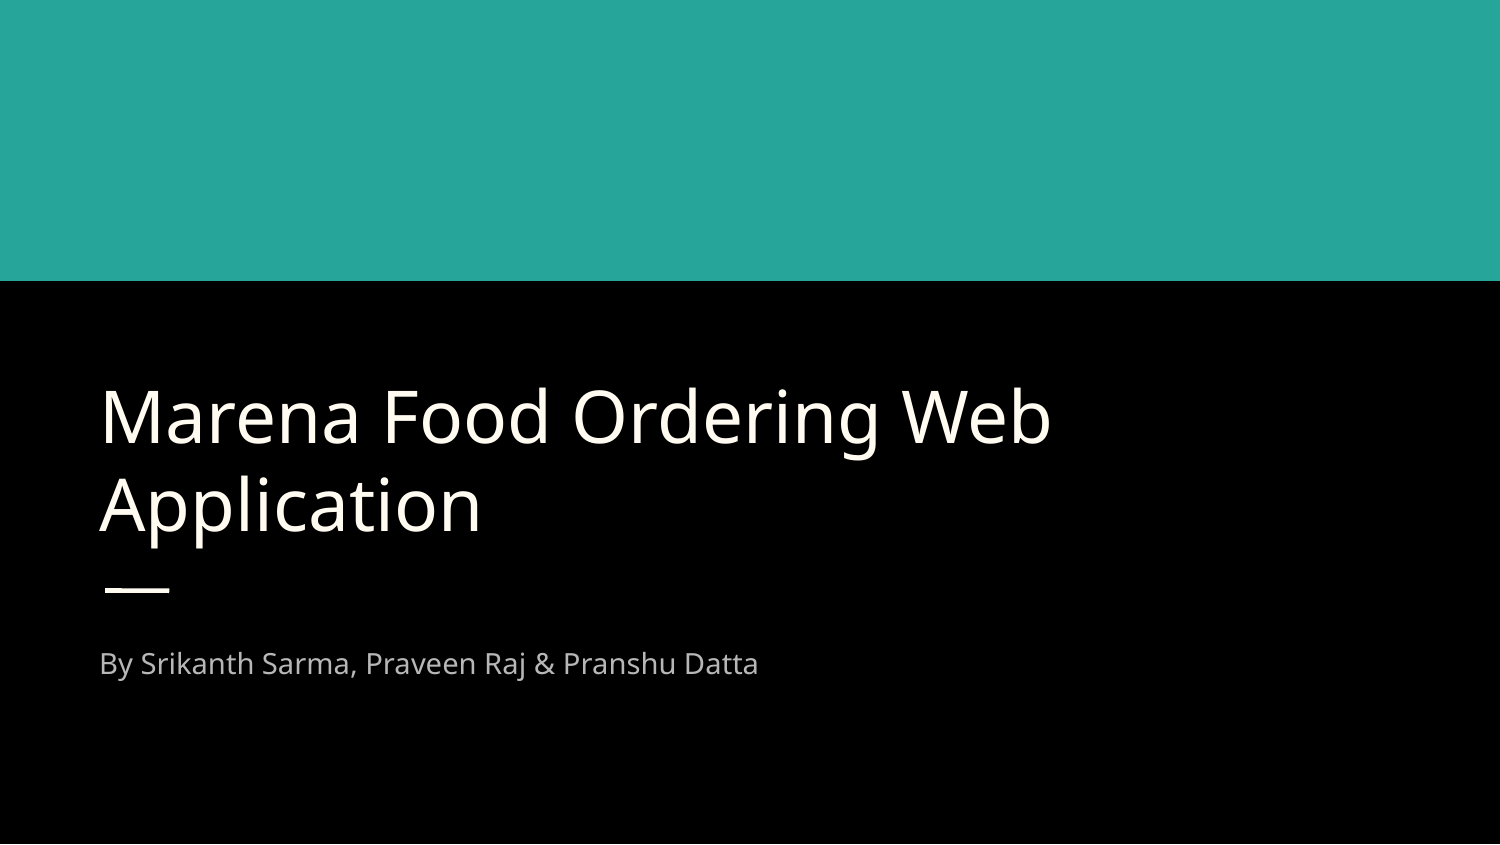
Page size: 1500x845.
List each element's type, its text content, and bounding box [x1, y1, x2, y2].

title Marena Food Ordering Web Application [84, 310, 1416, 561]
subtitle By Srikanth Sarma, Praveen Raj & Pranshu Datta [84, 630, 1416, 760]
